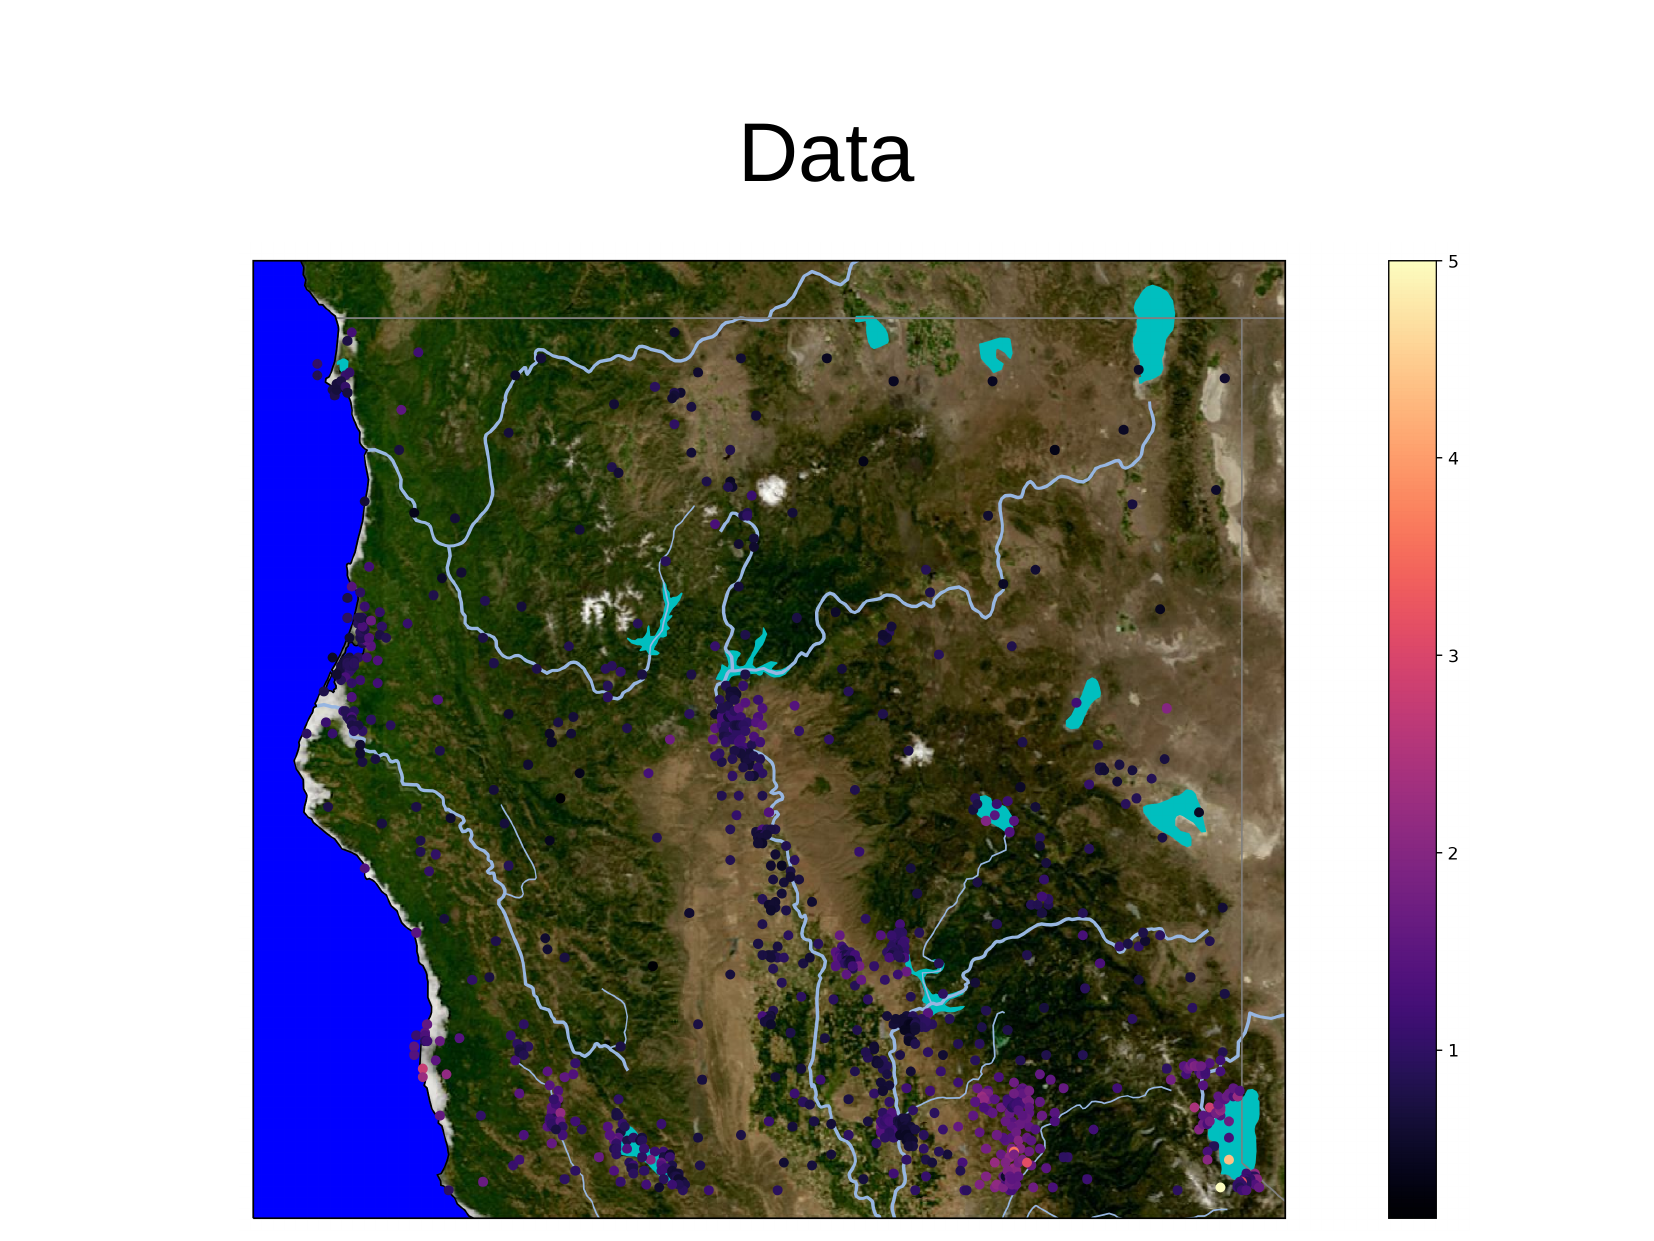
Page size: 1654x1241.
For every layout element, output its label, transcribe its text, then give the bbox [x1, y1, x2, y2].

picture [239, 242, 1470, 1231]
title Data [82, 49, 1571, 257]
